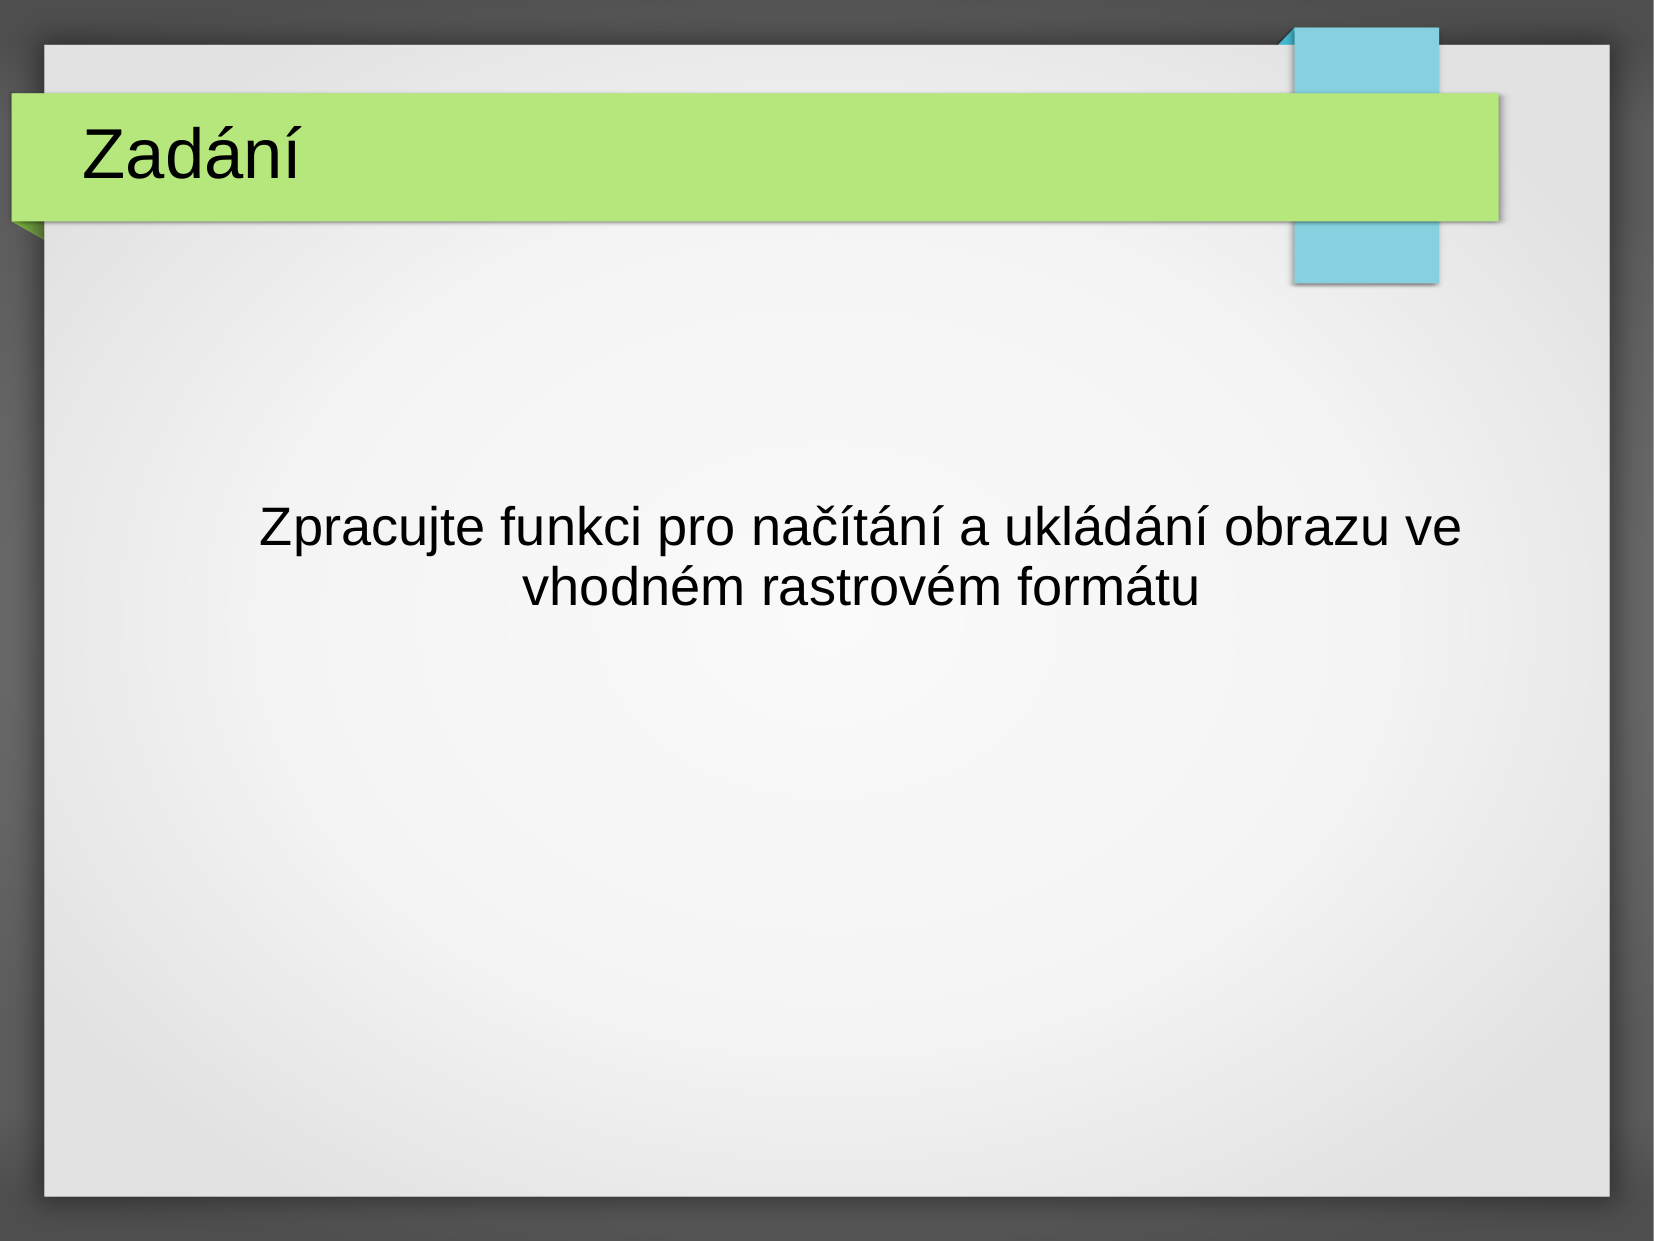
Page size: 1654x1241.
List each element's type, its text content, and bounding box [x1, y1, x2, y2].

list Zpracujte funkci pro načítání a ukládání obrazu ve vhodném rastrovém formátu [82, 496, 1571, 1015]
title Zadání [82, 94, 1264, 213]
picture [0, 0, 1654, 1241]
